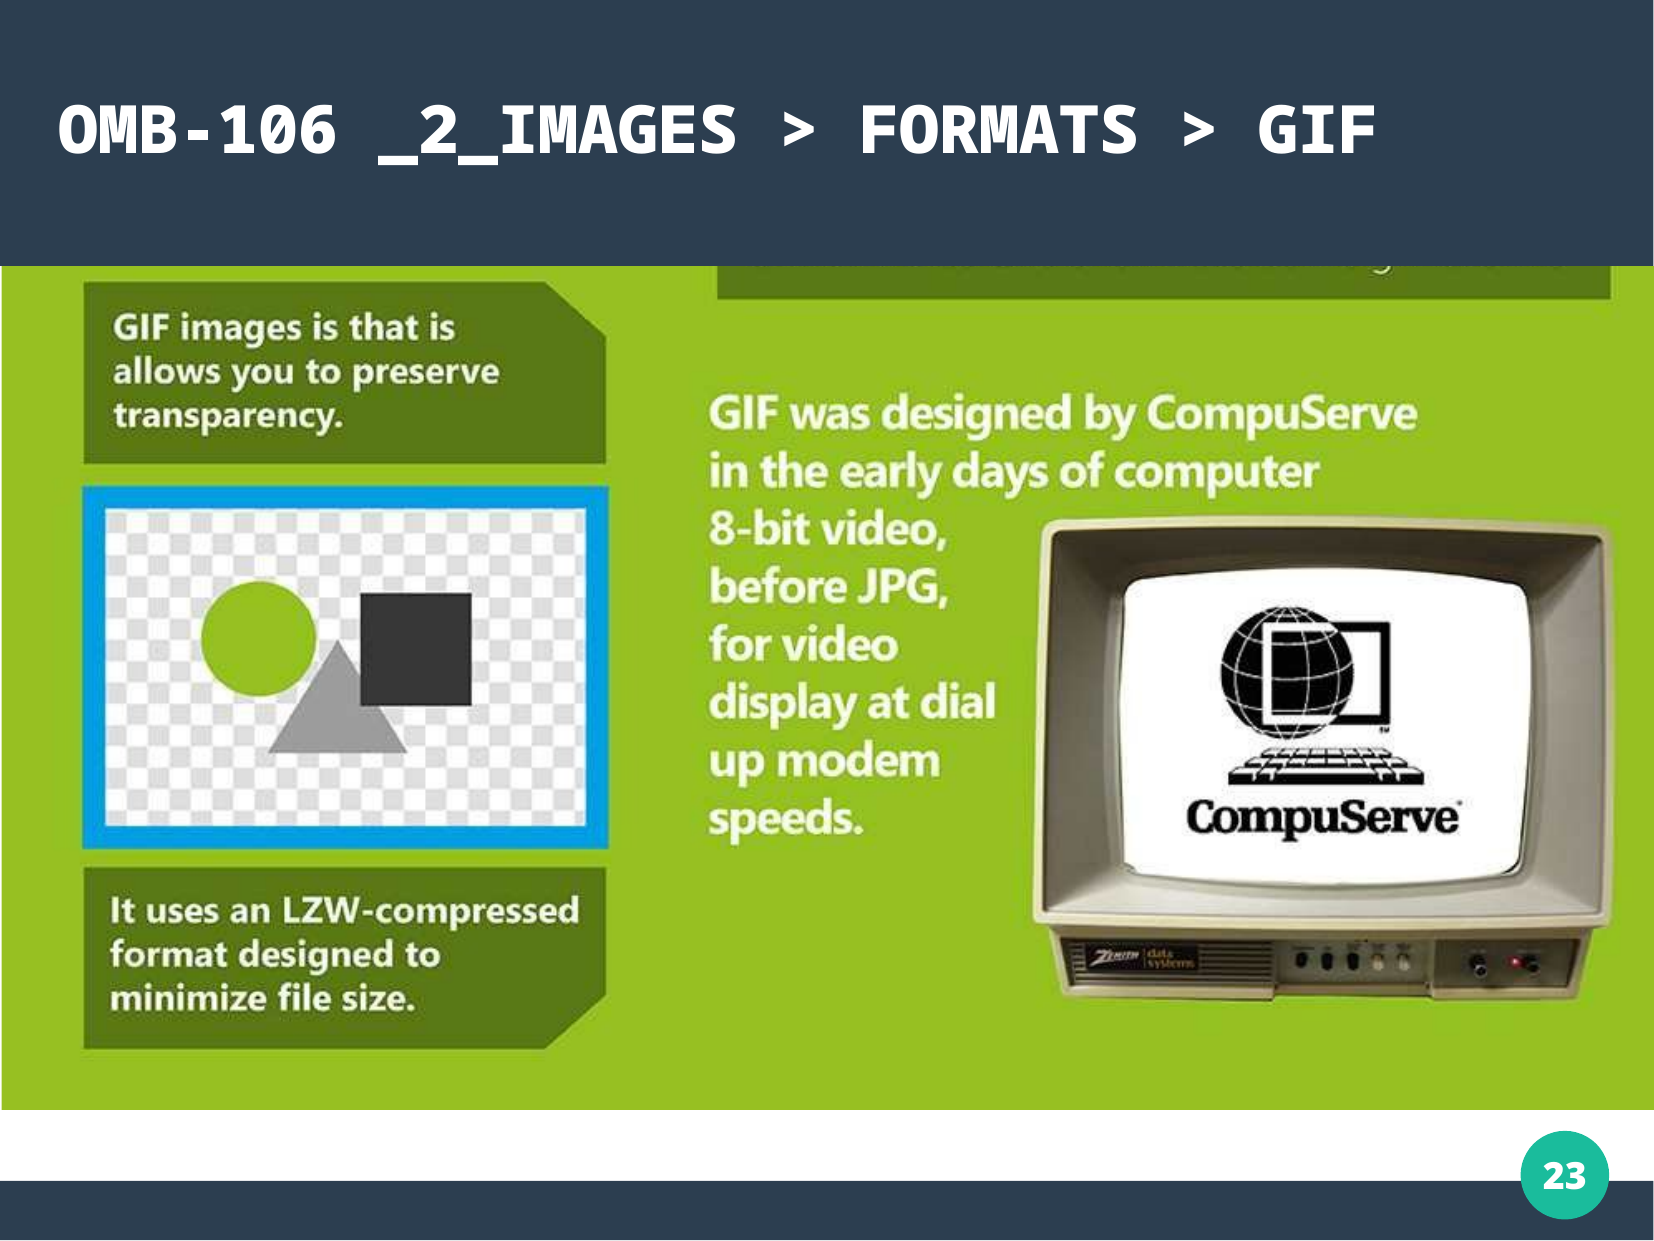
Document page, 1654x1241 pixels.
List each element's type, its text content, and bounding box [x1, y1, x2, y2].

picture [1, 266, 1654, 1110]
title OMB-106 _2_IMAGES > FORMATS > GIF [58, 49, 1595, 207]
